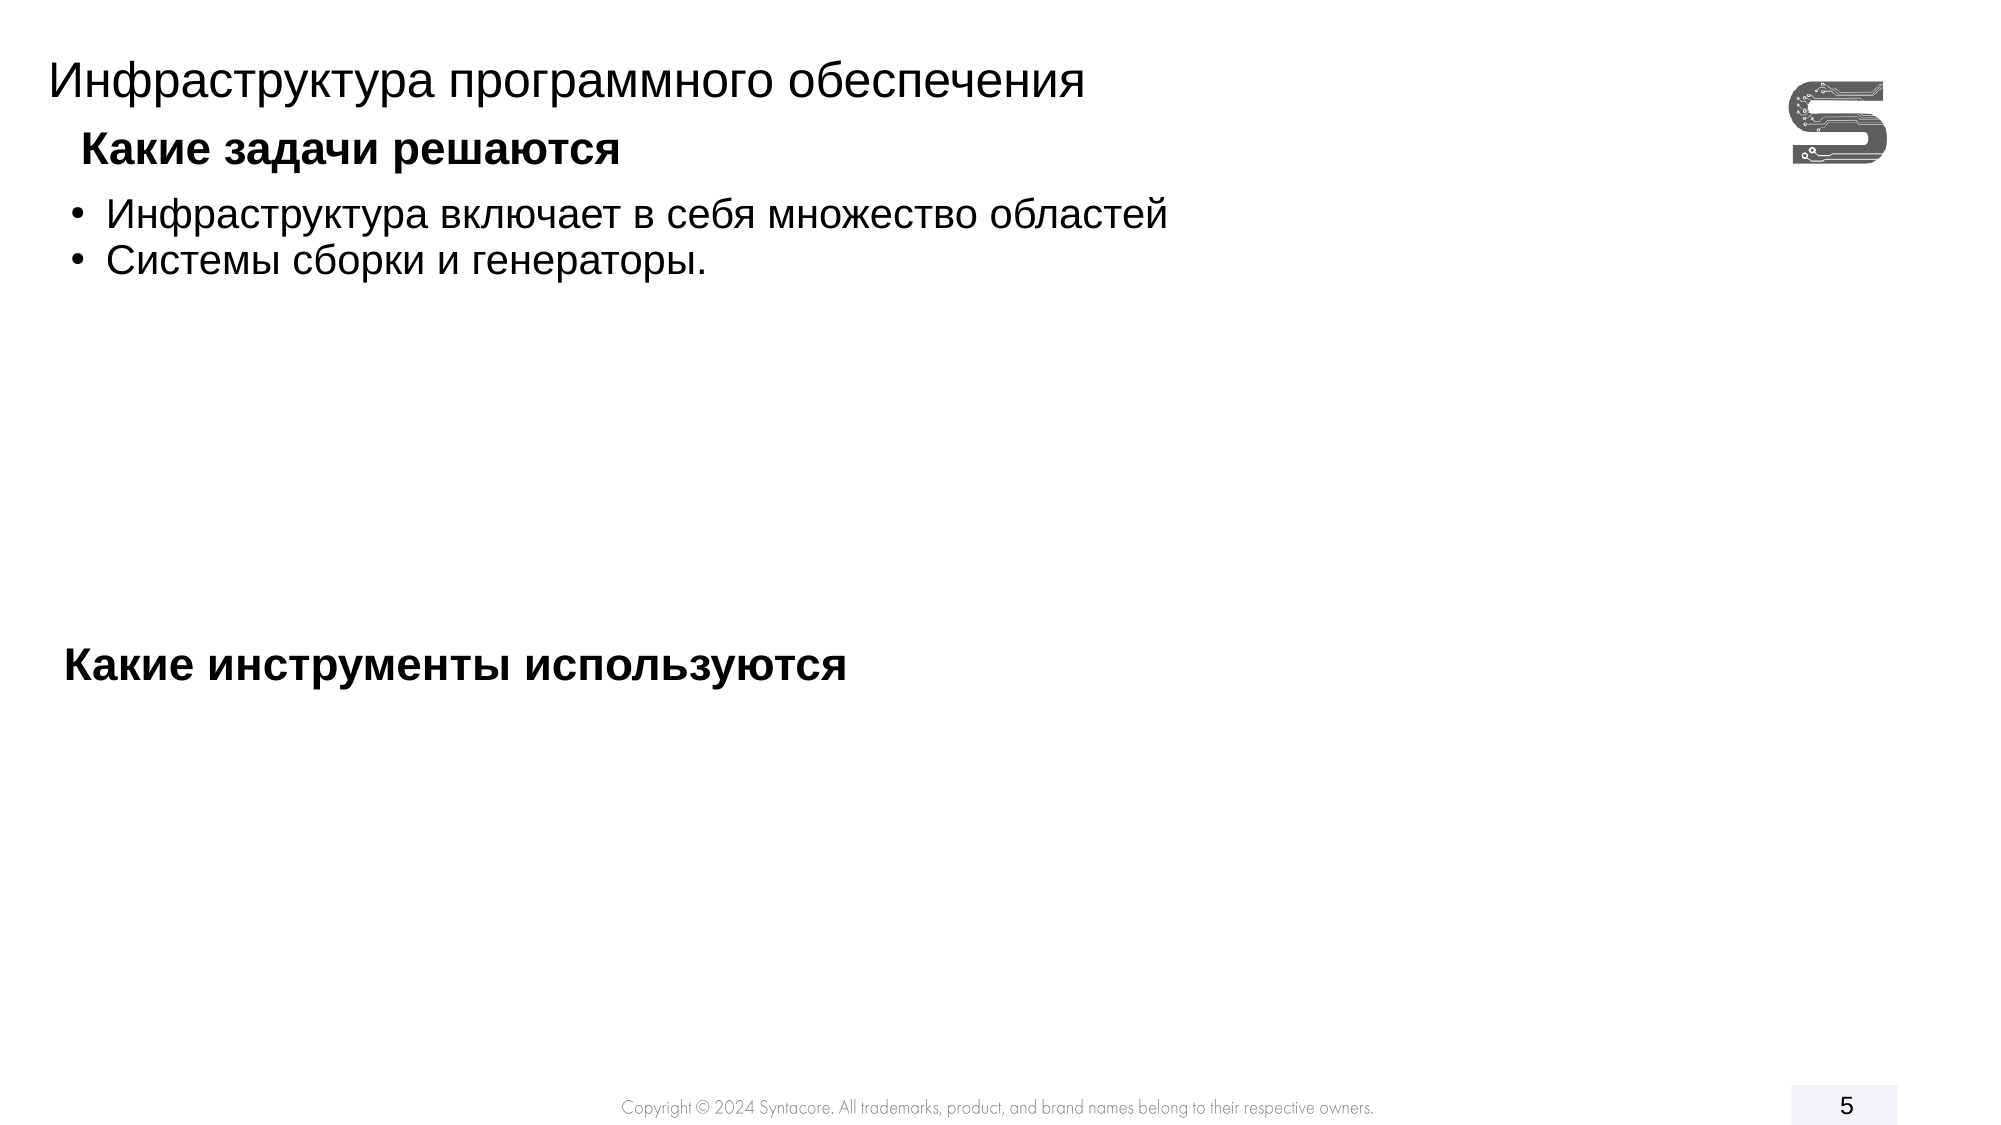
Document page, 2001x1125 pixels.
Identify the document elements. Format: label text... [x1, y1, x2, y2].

text_box Какие задачи решаются [21, 115, 681, 243]
text_box Какие инструменты используются [23, 631, 889, 759]
text_box Инфраструктура включает в себя множество областей Системы сборки и генераторы. [55, 183, 1906, 632]
picture [621, 1094, 1381, 1119]
text_box Инфраструктура программного обеспечения [8, 45, 1126, 116]
picture [1788, 81, 1887, 164]
text_box <number> [1825, 1084, 1969, 1125]
